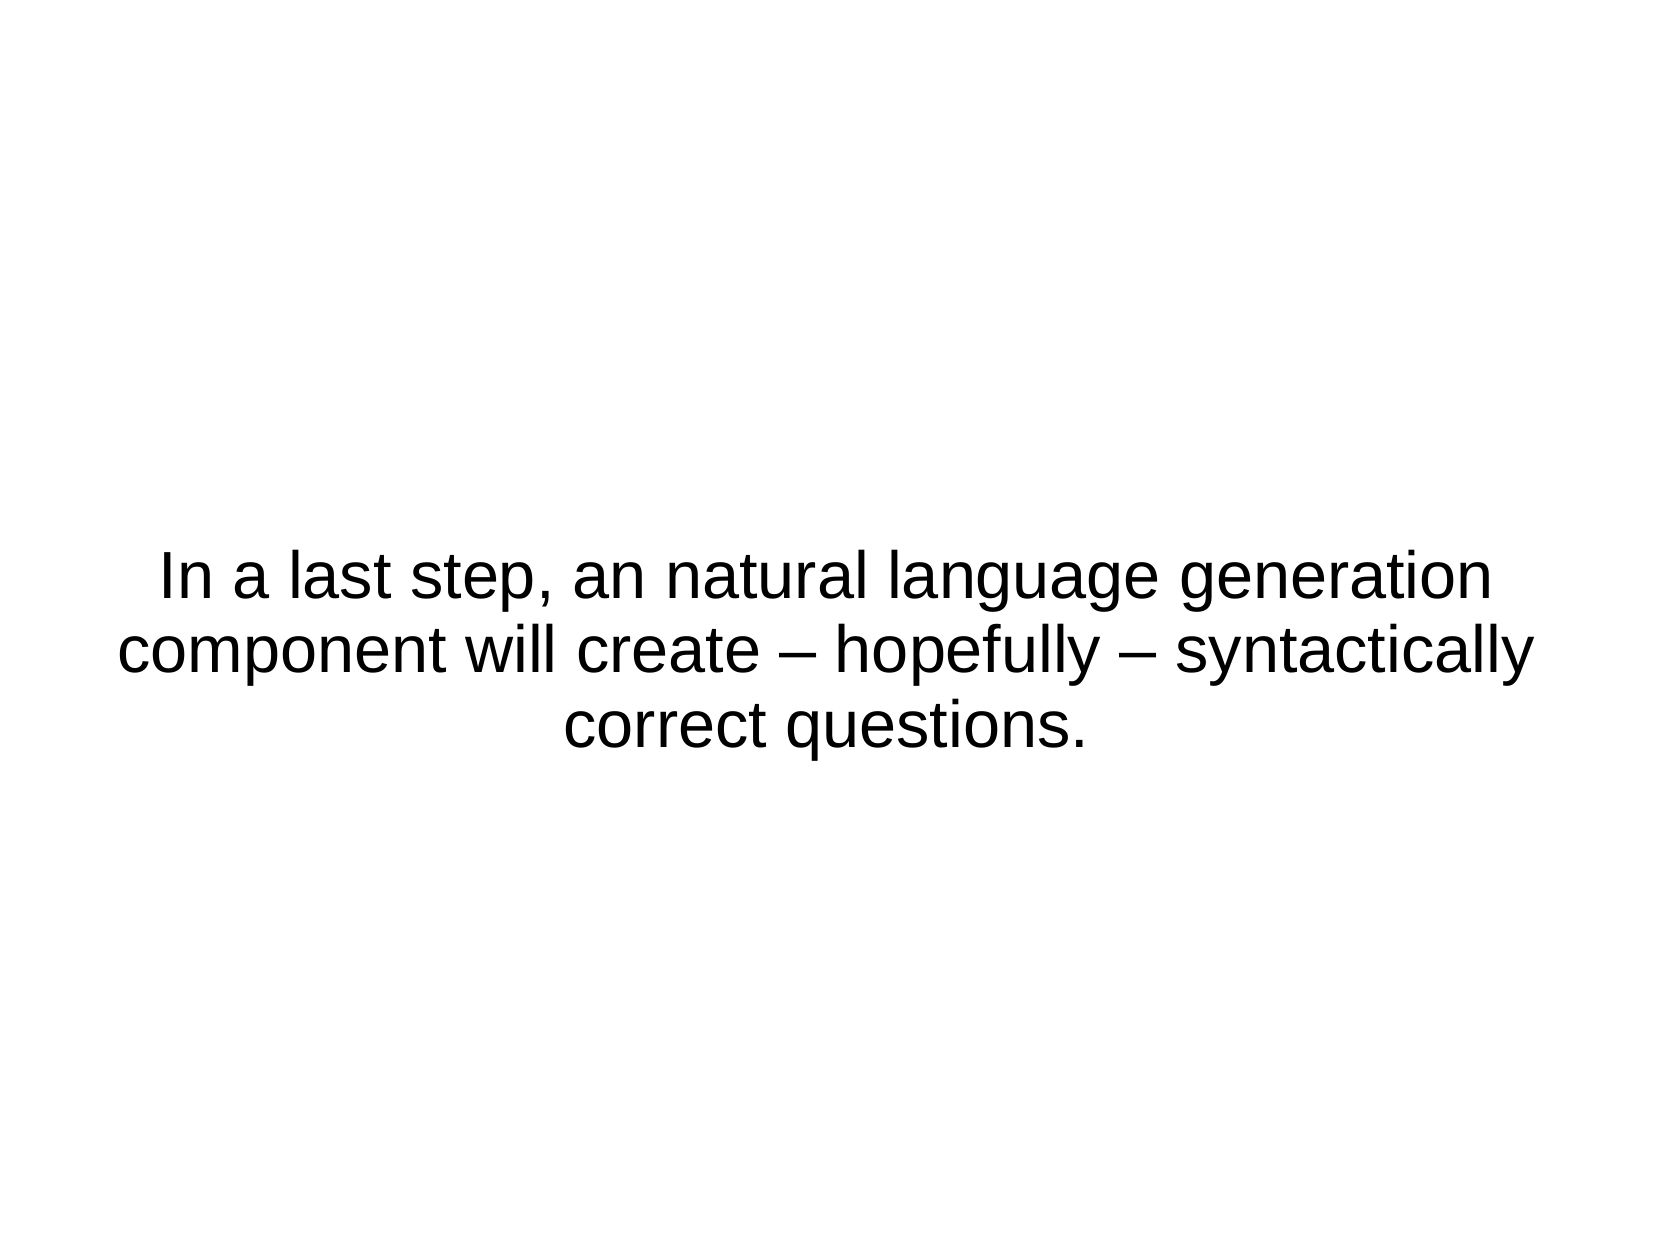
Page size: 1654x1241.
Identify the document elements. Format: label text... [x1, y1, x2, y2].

subtitle In a last step, an natural language generation component will create – hopefully – syntactically correct questions. [82, 290, 1571, 1010]
